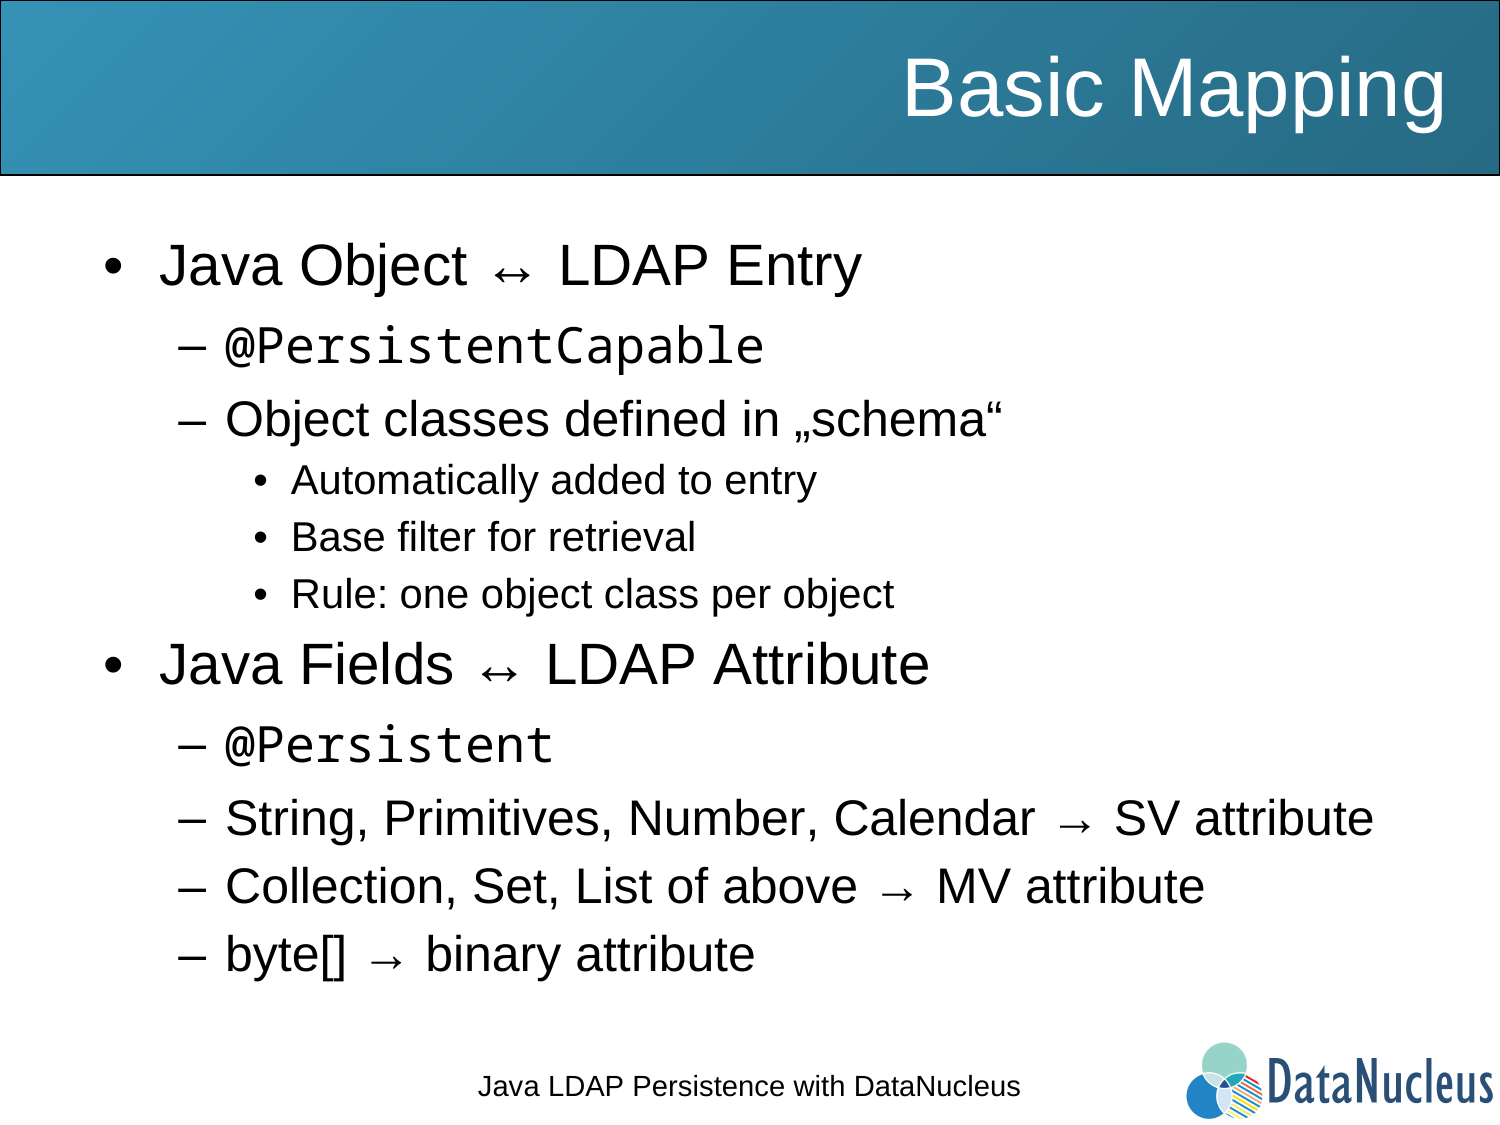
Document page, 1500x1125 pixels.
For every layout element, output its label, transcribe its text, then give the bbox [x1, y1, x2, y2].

title Basic Mapping [88, 12, 1463, 163]
list Java Object ↔ LDAP Entry @PersistentCapable Object classes defined in „schema“ Automatically added to entry Base filter for retrieval Rule: one object class per object Java Fields ↔ LDAP Attribute @Persistent String, Primitives, Number, Calendar → SV attribute Collection, Set, List of above → MV attribute byte[] → binary attribute [88, 224, 1439, 1004]
picture [1178, 1038, 1500, 1125]
